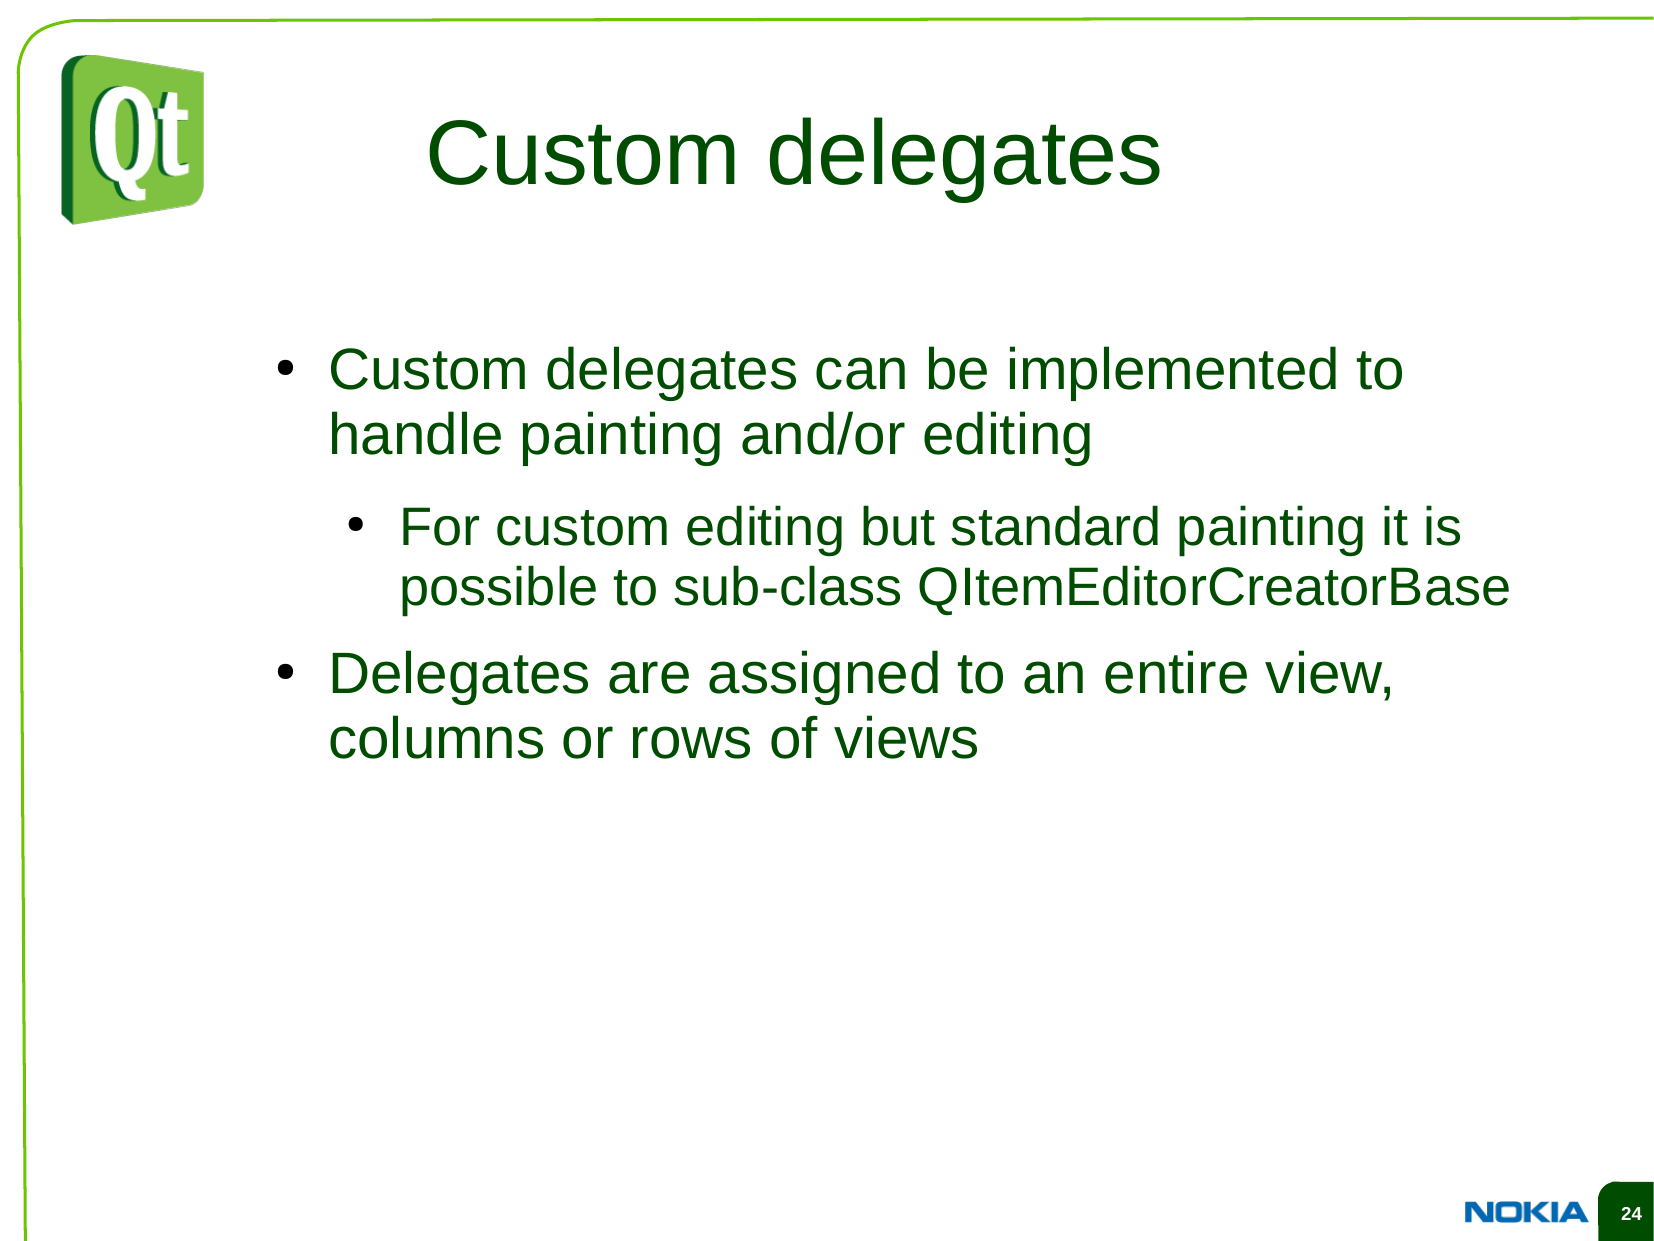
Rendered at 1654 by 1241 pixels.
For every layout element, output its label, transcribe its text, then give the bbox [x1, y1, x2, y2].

picture [61, 55, 204, 225]
list Custom delegates can be implemented to handle painting and/or editing For custom editing but standard painting it is possible to sub-class QItemEditorCreatorBase Delegates are assigned to an entire view, columns or rows of views [257, 336, 1577, 1156]
picture [1465, 1201, 1589, 1223]
title Custom delegates [257, 56, 1333, 250]
